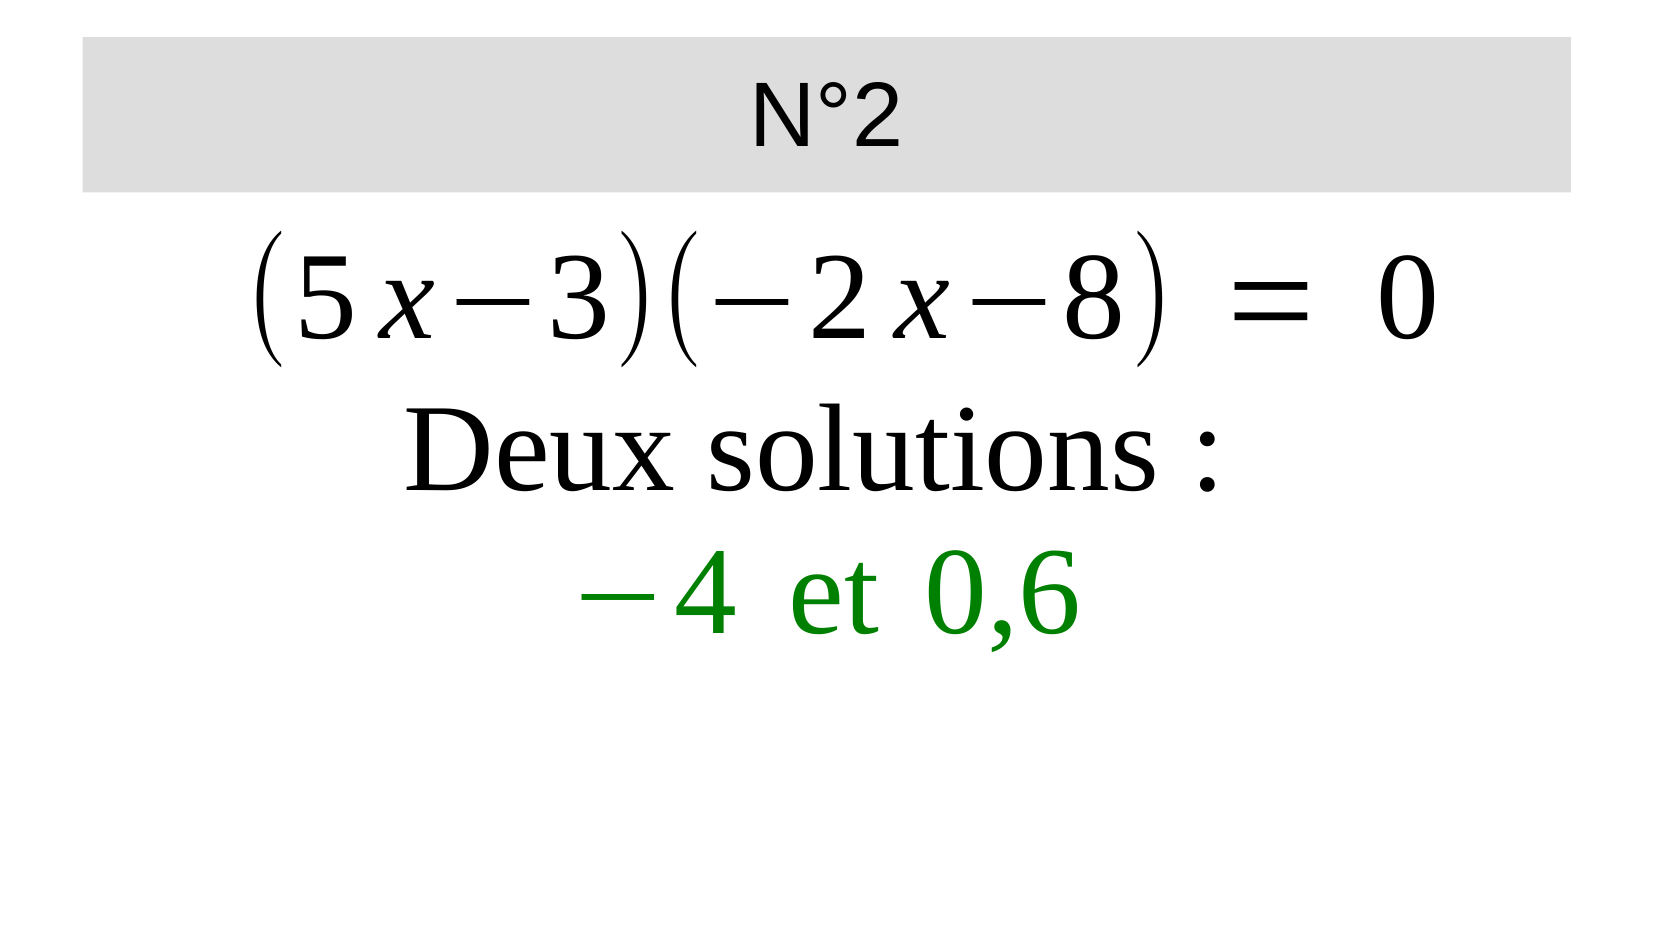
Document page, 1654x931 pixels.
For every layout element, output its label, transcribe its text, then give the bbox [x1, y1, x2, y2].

chart [394, 379, 1264, 662]
title N°2 [82, 37, 1571, 193]
chart [240, 224, 1447, 374]
